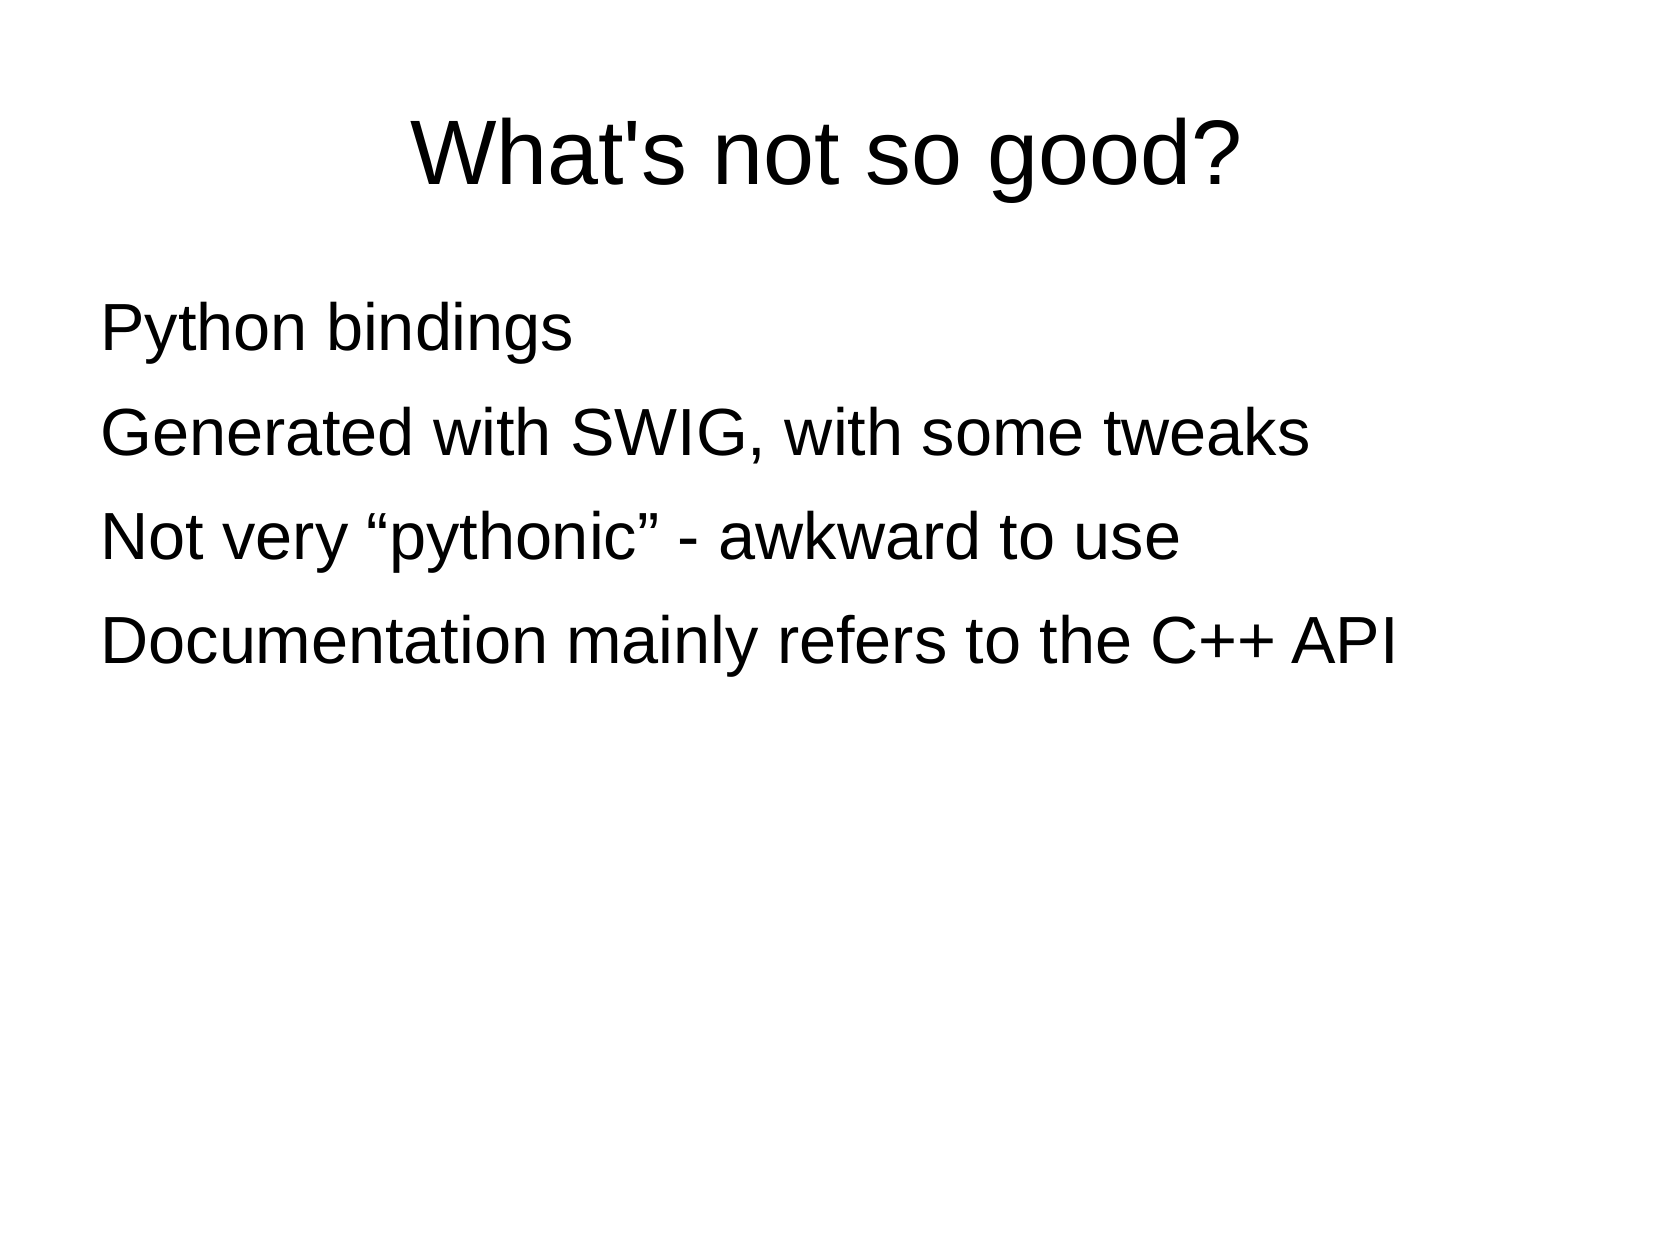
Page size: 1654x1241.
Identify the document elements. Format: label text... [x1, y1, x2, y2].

list Python bindings Generated with SWIG, with some tweaks Not very “pythonic” - awkward to use Documentation mainly refers to the C++ API [82, 290, 1571, 1094]
title What's not so good? [82, 56, 1571, 250]
